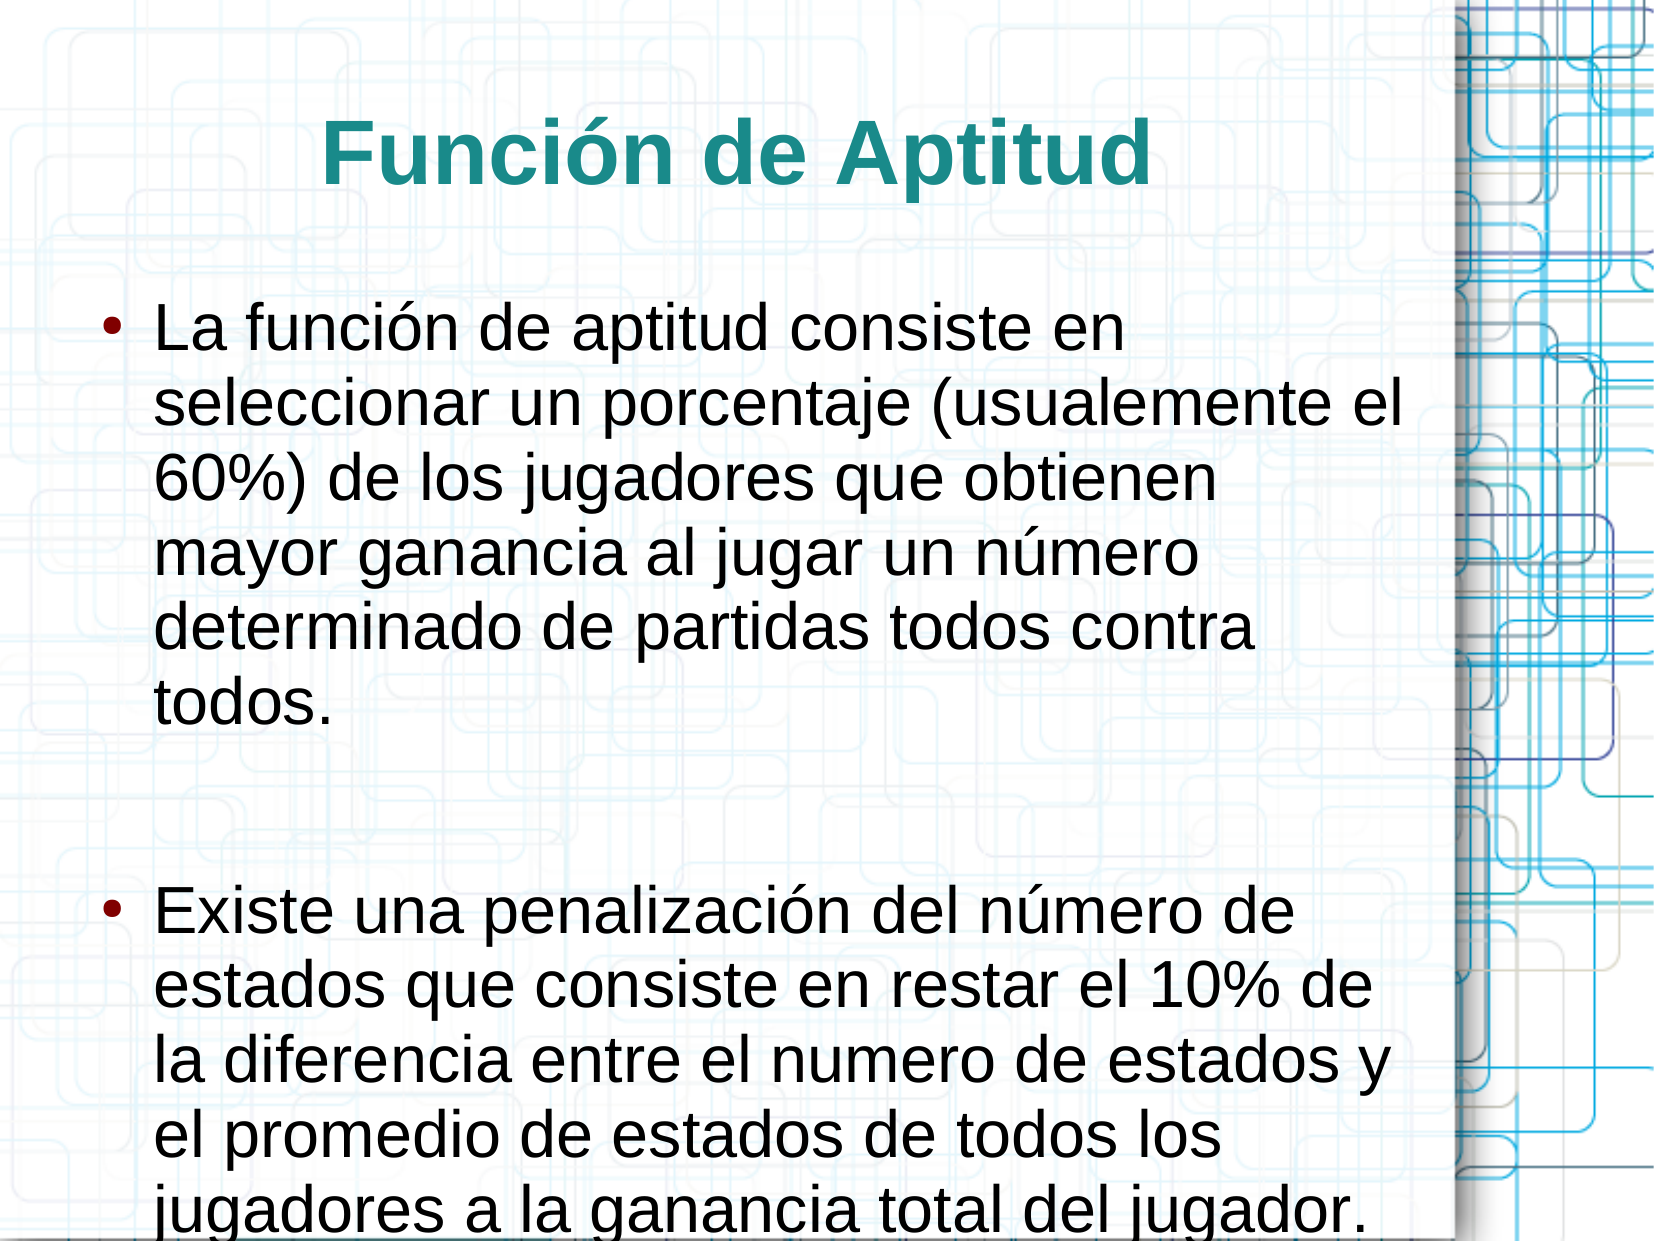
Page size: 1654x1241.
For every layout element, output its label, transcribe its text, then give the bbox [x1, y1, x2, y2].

title Función de Aptitud [59, 49, 1418, 257]
list La función de aptitud consiste en seleccionar un porcentaje (usualemente el 60%) de los jugadores que obtienen mayor ganancia al jugar un número determinado de partidas todos contra todos. Existe una penalización del número de estados que consiste en restar el 10% de la diferencia entre el numero de estados y el promedio de estados de todos los jugadores a la ganancia total del jugador. [82, 290, 1418, 1241]
picture [0, 0, 1654, 1241]
